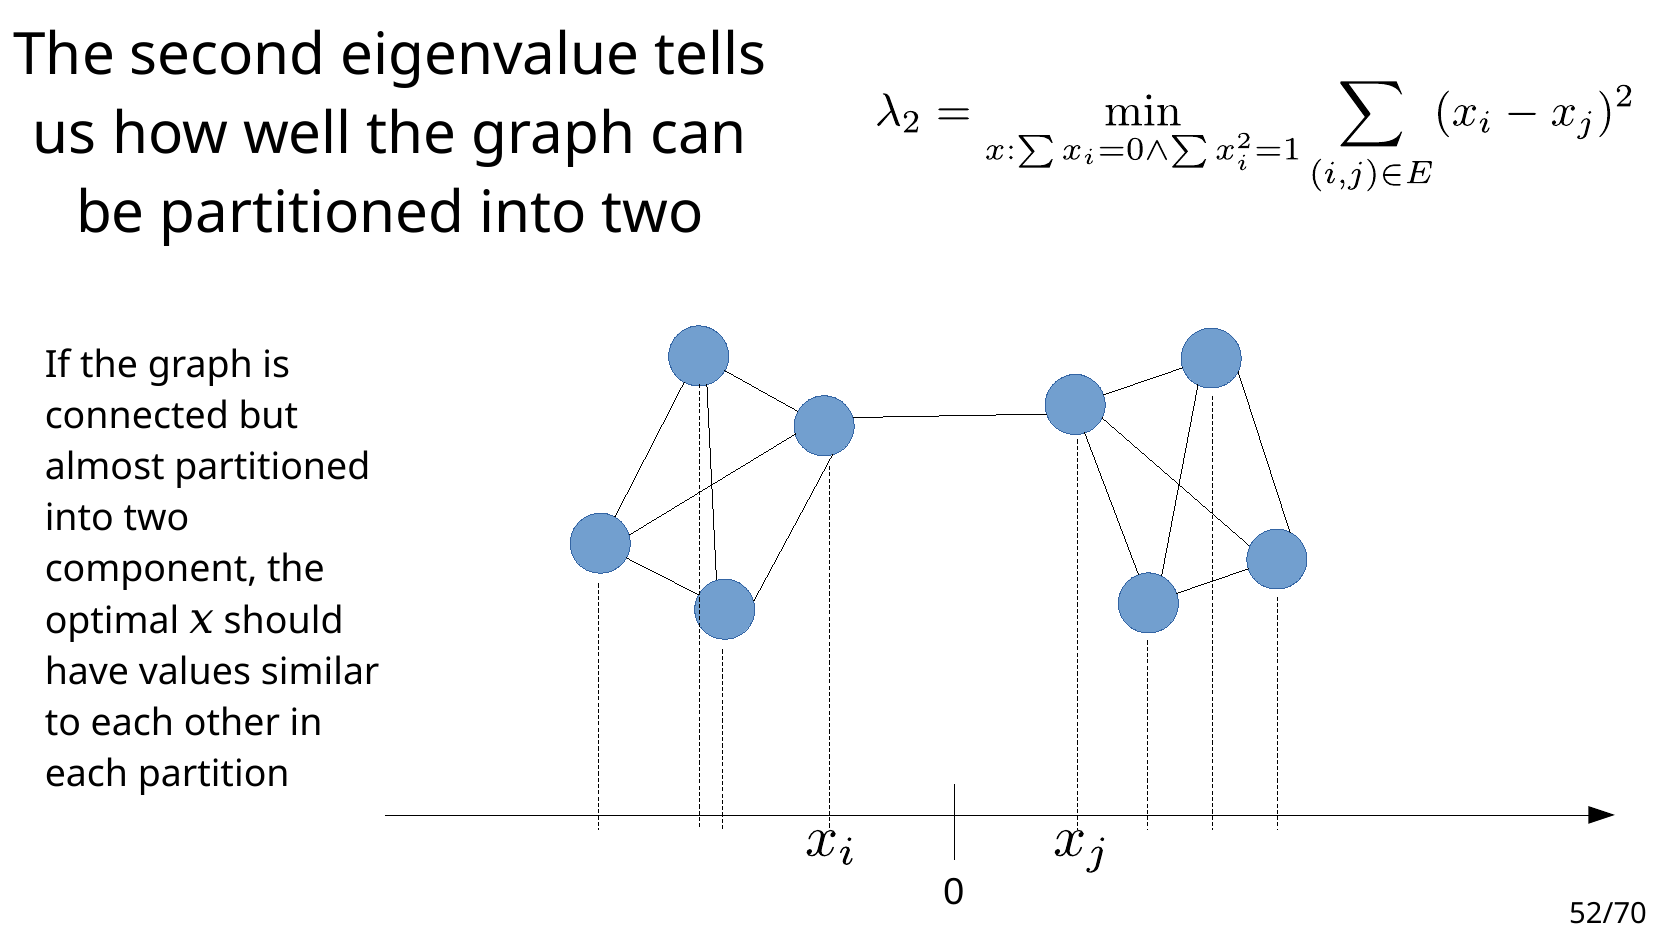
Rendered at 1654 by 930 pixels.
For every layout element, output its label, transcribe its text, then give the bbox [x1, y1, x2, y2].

text_box If the graph is connected but almost partitioned into two component, the optimal x should have values similar to each other in each partition [30, 330, 406, 779]
title The second eigenvalue tells us how well the graph can be partitioned into two [0, 7, 781, 255]
text_box [1053, 829, 1108, 873]
text_box [668, 325, 729, 386]
text_box 0 [928, 863, 980, 920]
text_box [694, 579, 755, 640]
text_box [1118, 572, 1179, 633]
text_box [1246, 529, 1307, 589]
picture [872, 75, 1636, 194]
text_box [1181, 328, 1242, 388]
text_box [1045, 374, 1106, 435]
text_box [794, 395, 855, 456]
text_box [804, 829, 855, 865]
text_box [570, 513, 631, 574]
